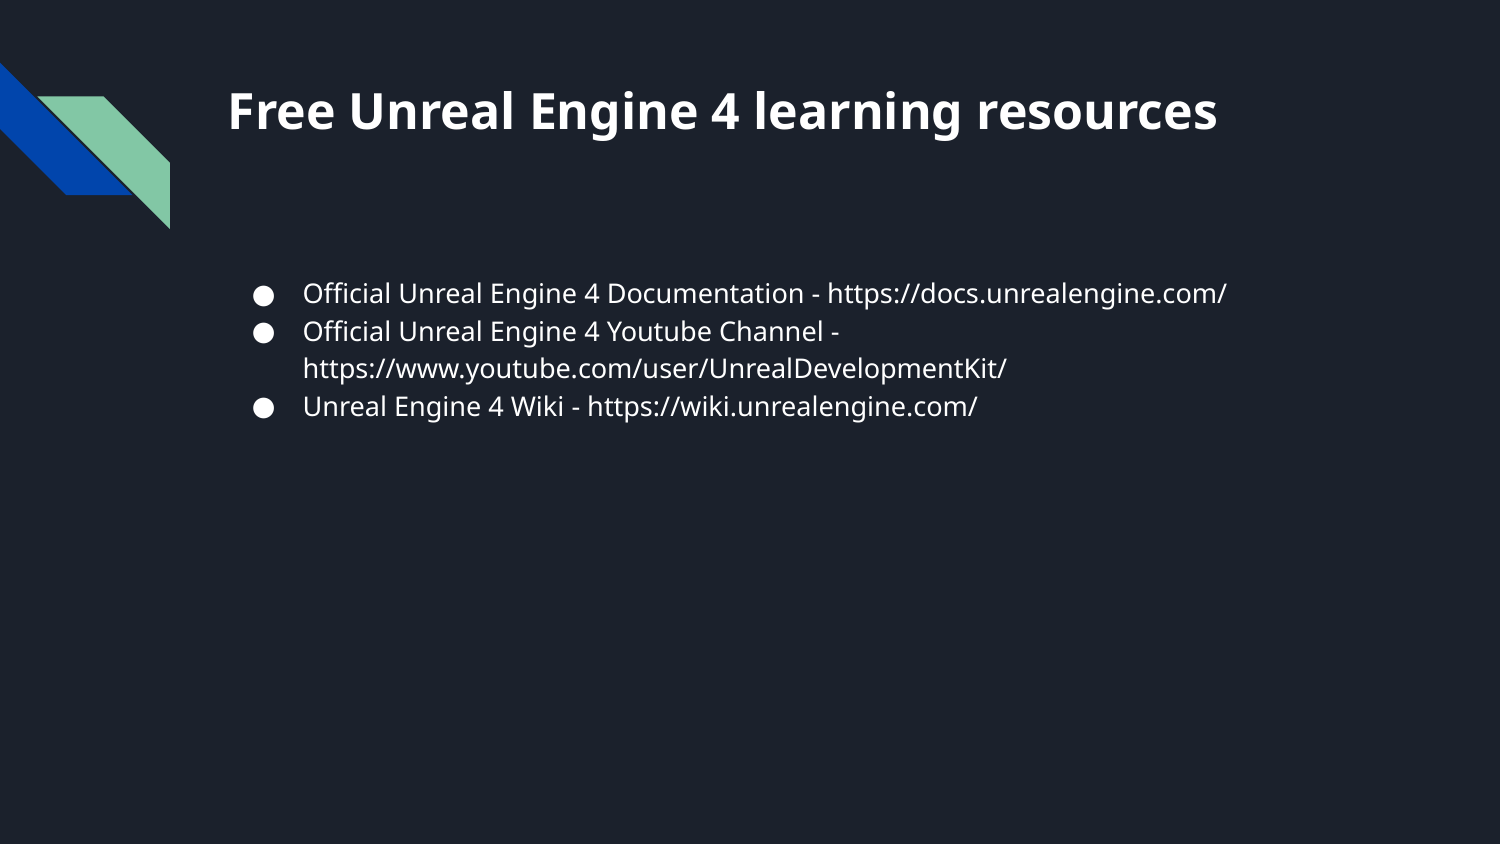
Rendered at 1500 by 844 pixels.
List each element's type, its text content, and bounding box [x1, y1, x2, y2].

text_box Official Unreal Engine 4 Documentation - https://docs.unrealengine.com/ Official Unreal Engine 4 Youtube Channel - https://www.youtube.com/user/UnrealDevelopmentKit/ Unreal Engine 4 Wiki - https://wiki.unrealengine.com/ [212, 257, 1368, 735]
text_box Free Unreal Engine 4 learning resources [212, 64, 1368, 215]
